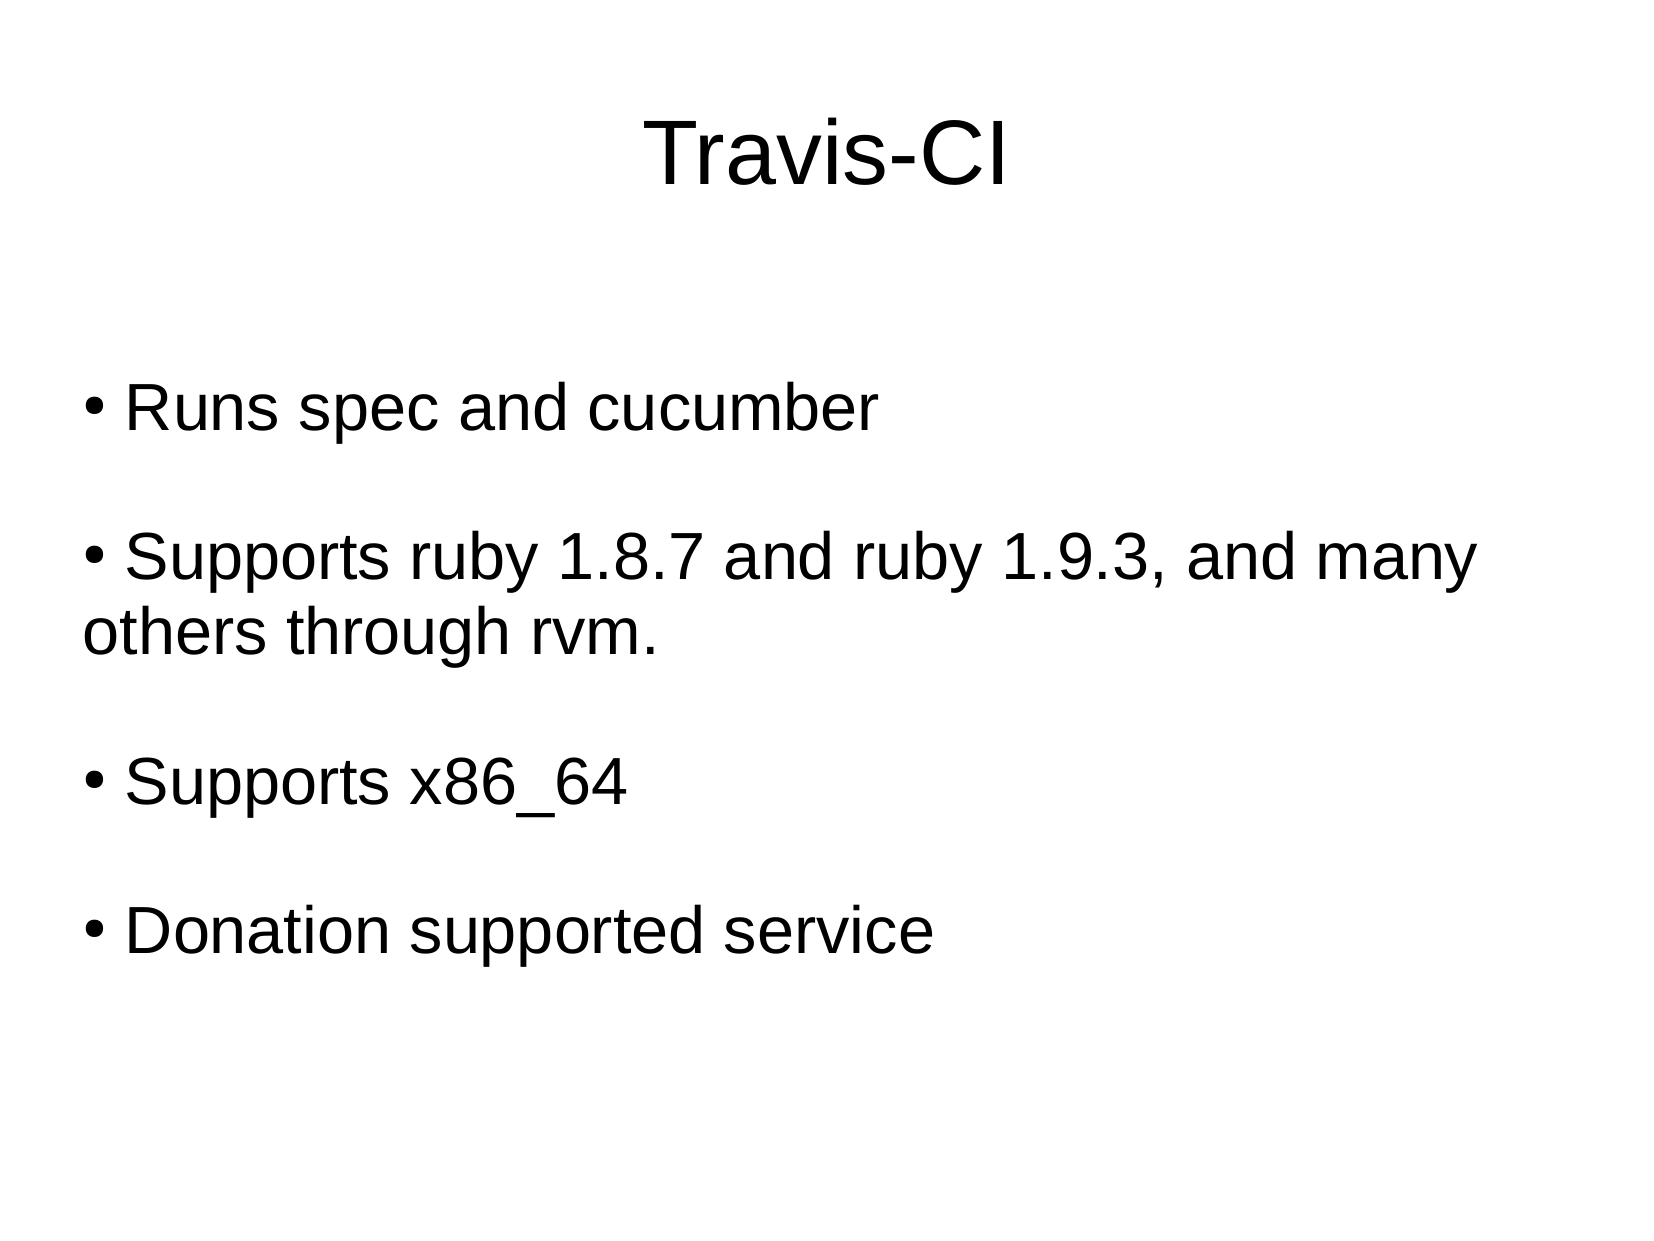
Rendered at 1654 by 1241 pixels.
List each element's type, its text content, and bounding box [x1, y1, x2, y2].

subtitle Runs spec and cucumber Supports ruby 1.8.7 and ruby 1.9.3, and many others through rvm. Supports x86_64 Donation supported service [82, 346, 1538, 1067]
title Travis-CI [82, 49, 1571, 257]
